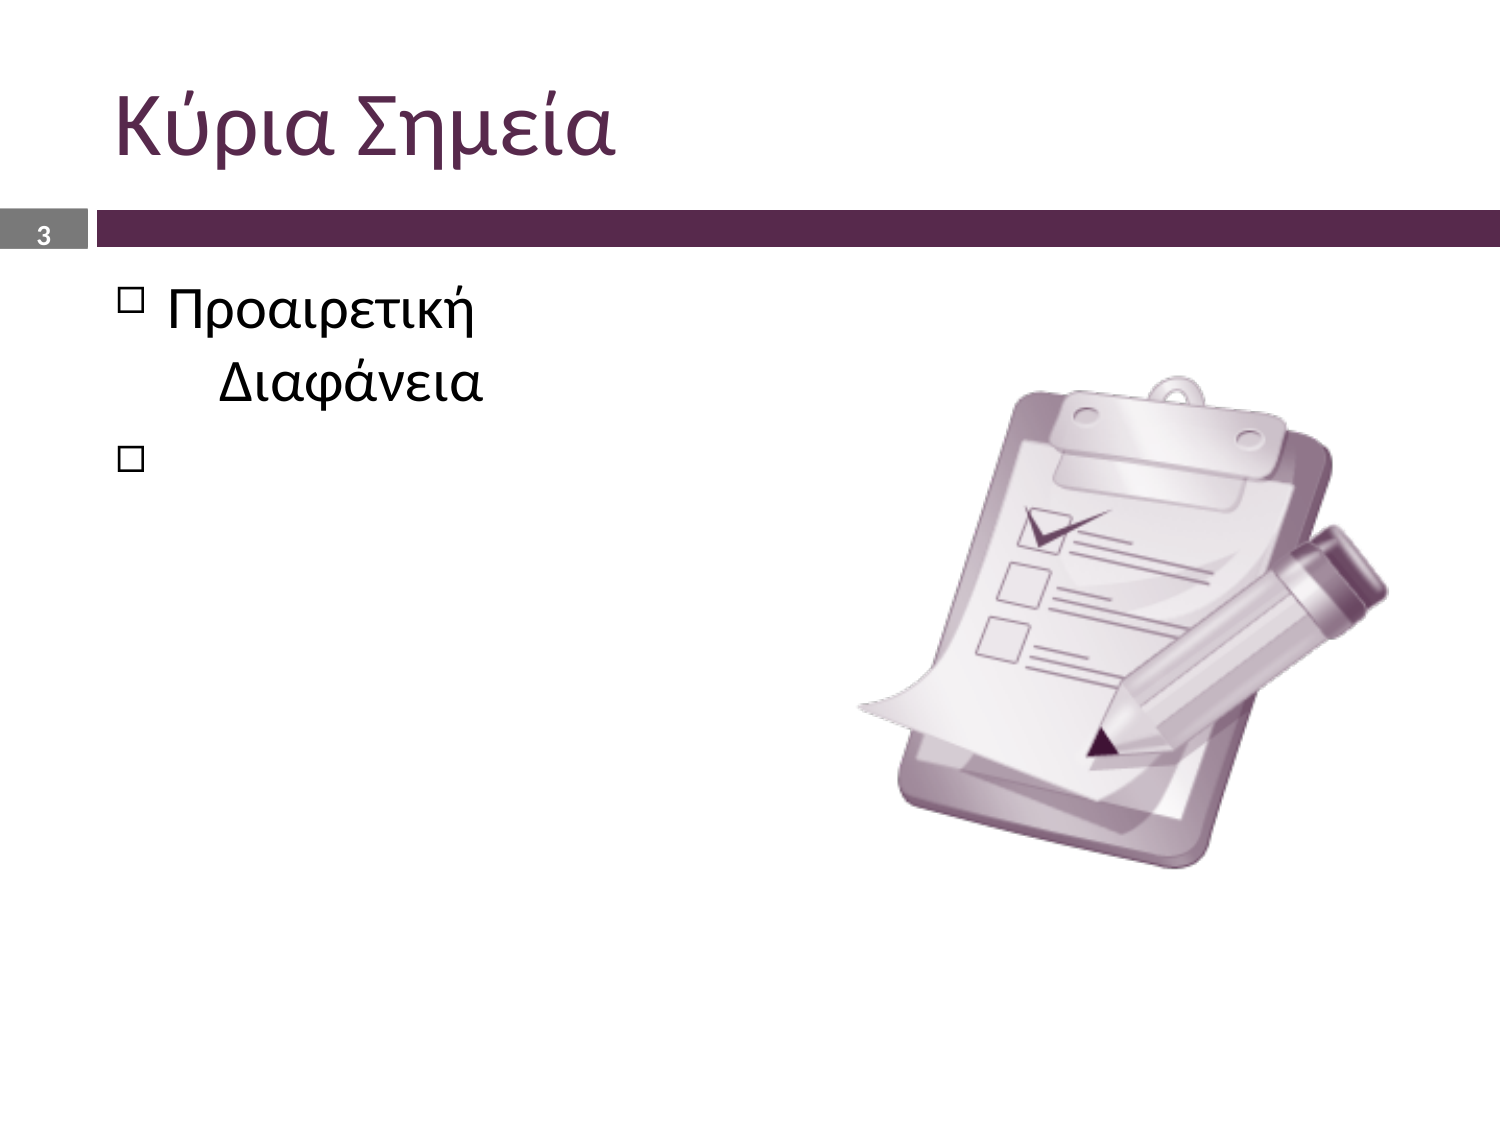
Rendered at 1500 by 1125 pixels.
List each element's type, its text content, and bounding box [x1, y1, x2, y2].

title Κύρια Σημεία [99, 37, 1438, 201]
list Προαιρετική Διαφάνεια [99, 260, 738, 1011]
text_box [0, 208, 88, 249]
picture [815, 337, 1412, 934]
